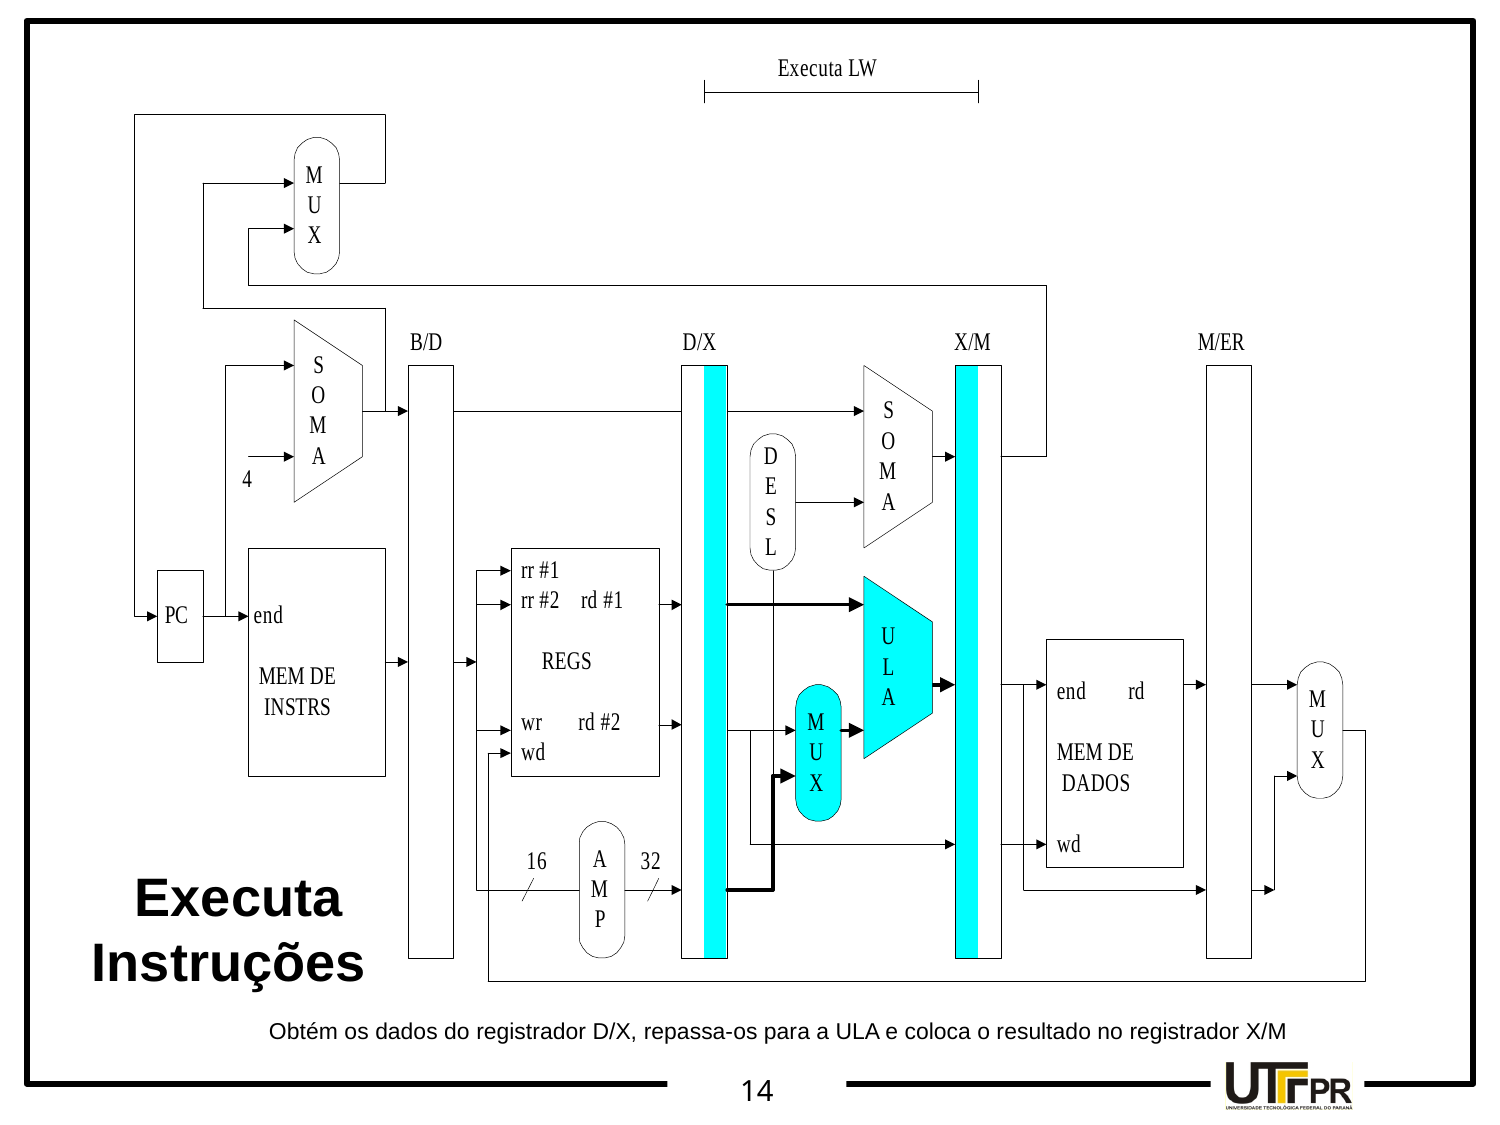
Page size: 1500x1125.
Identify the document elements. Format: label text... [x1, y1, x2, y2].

chart [79, 47, 1421, 1008]
list Obtém os dados do registrador D/X, repassa-os para a ULA e coloca o resultado no registrador X/M [154, 1012, 1403, 1056]
picture [1225, 1062, 1353, 1110]
title Executa Instruções [72, 849, 386, 1000]
